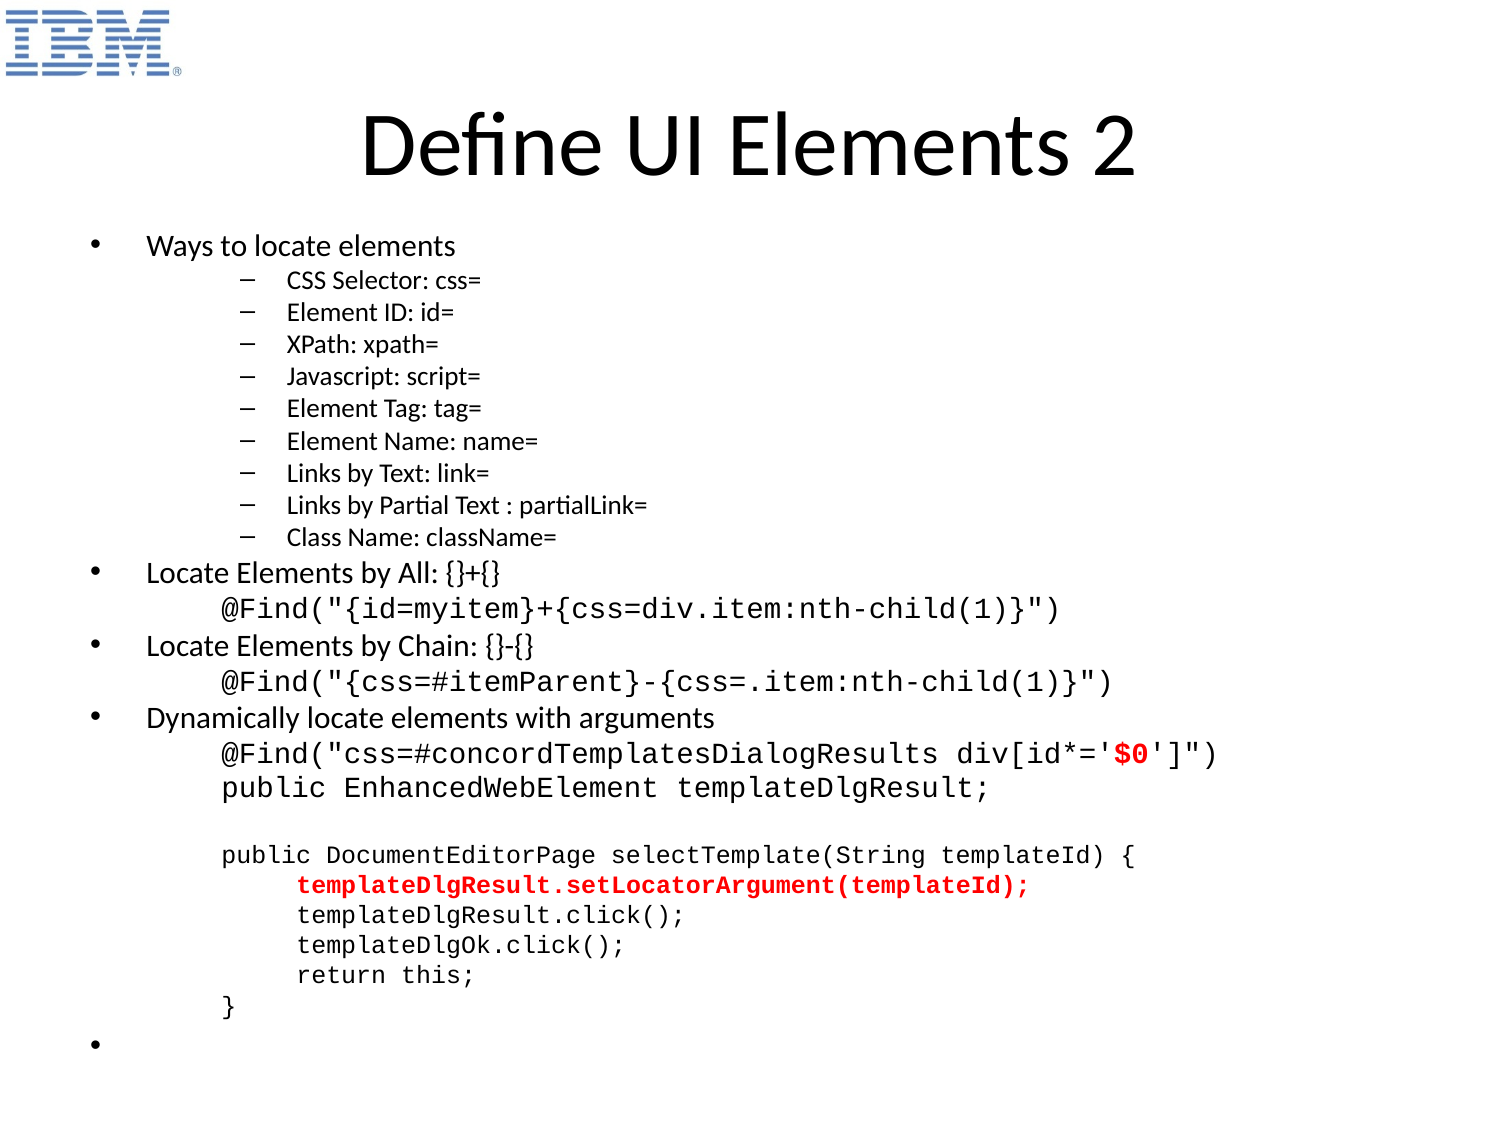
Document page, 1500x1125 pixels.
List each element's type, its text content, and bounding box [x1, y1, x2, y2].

title Define UI Elements 2 [75, 45, 1426, 224]
list Ways to locate elements CSS Selector: css= Element ID: id= XPath: xpath= Javascript: script= Element Tag: tag= Element Name: name= Links by Text: link= Links by Partial Text : partialLink= Class Name: className= Locate Elements by All: {}+{} @Find("{id=myitem}+{css=div.item:nth-child(1)}") Locate Elements by Chain: {}-{} @Find("{css=#itemParent}-{css=.item:nth-child(1)}") Dynamically locate elements with arguments @Find("css=#concordTemplatesDialogResults div[id*='$0']") public EnhancedWebElement templateDlgResult; public DocumentEditorPage selectTemplate(String templateId) { templateDlgResult.setLocatorArgument(templateId); templateDlgResult.click(); templateDlgOk.click(); return this; } [75, 224, 1426, 1063]
